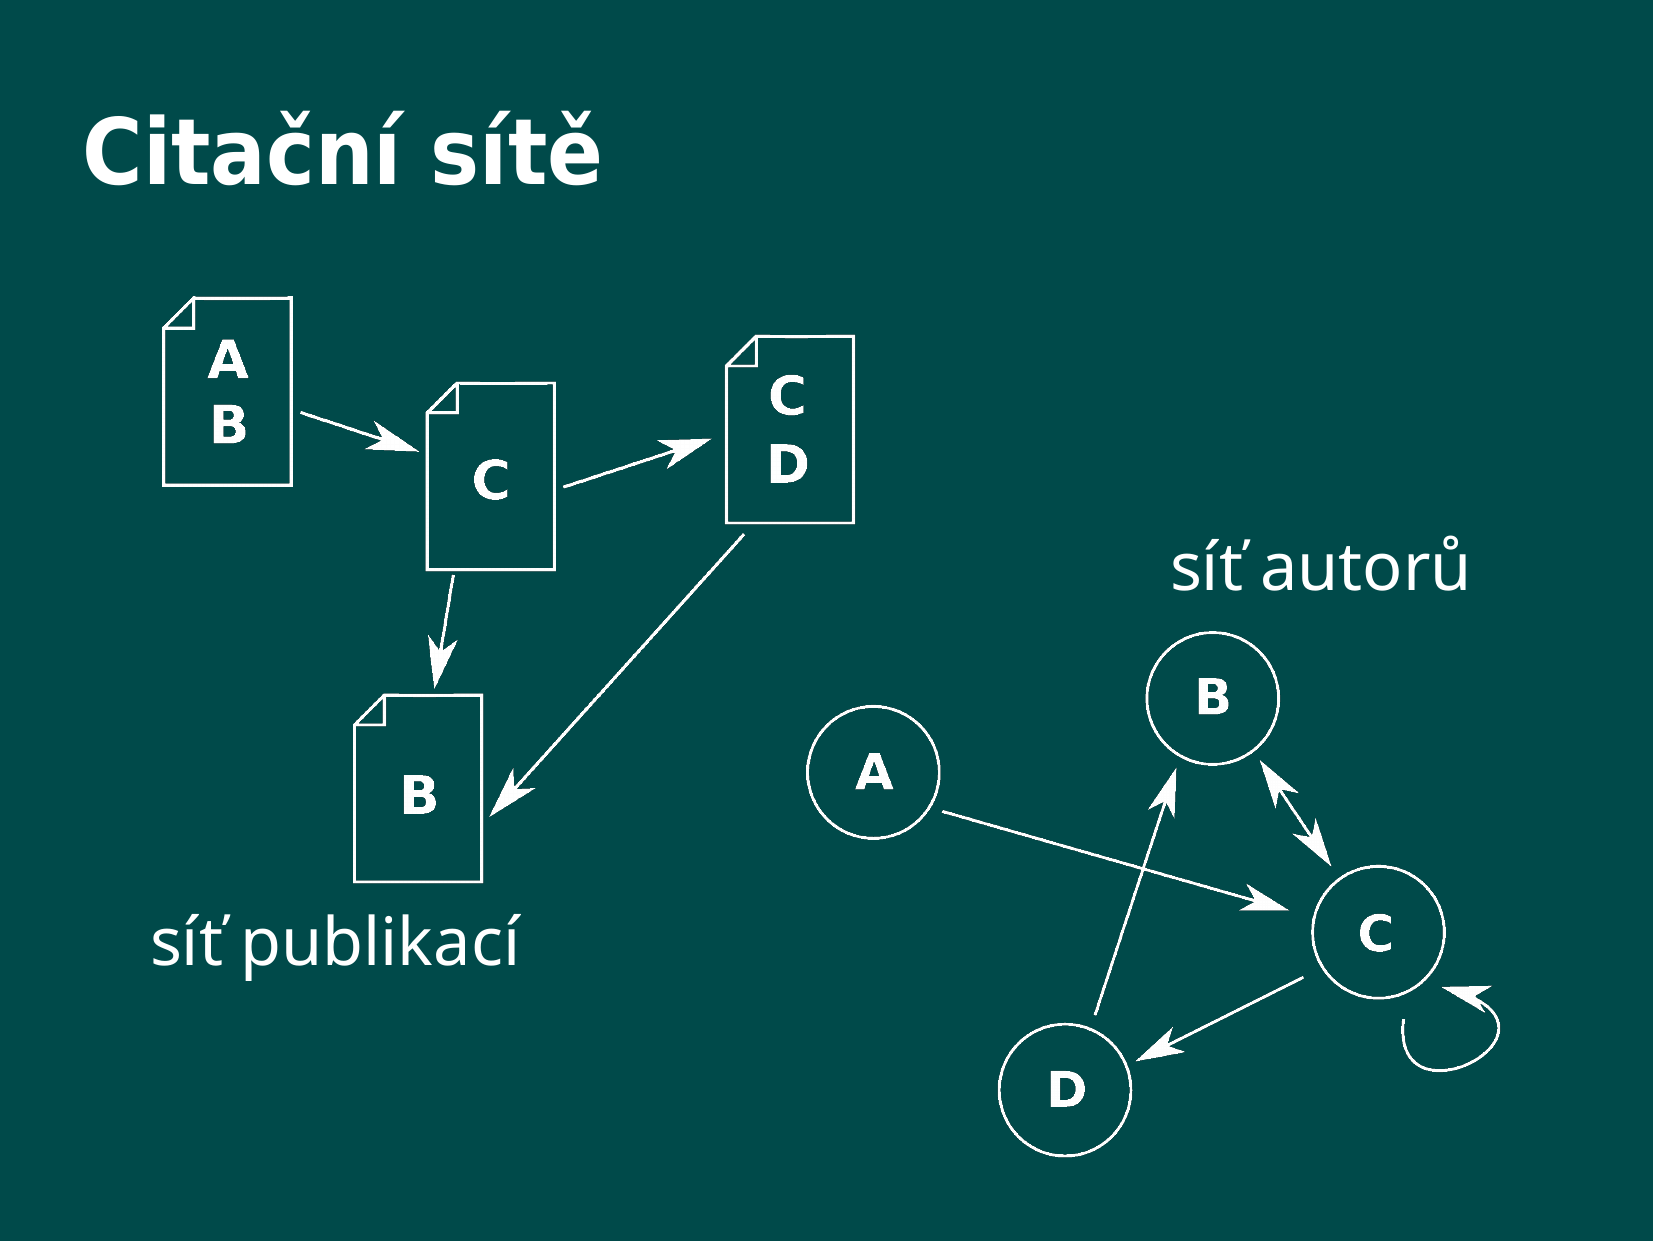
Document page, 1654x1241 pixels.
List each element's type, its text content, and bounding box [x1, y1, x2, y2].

title síť publikací [150, 900, 646, 980]
title Citační sítě [82, 49, 1571, 257]
title síť autorů [1170, 525, 1653, 605]
picture [162, 296, 1501, 1159]
